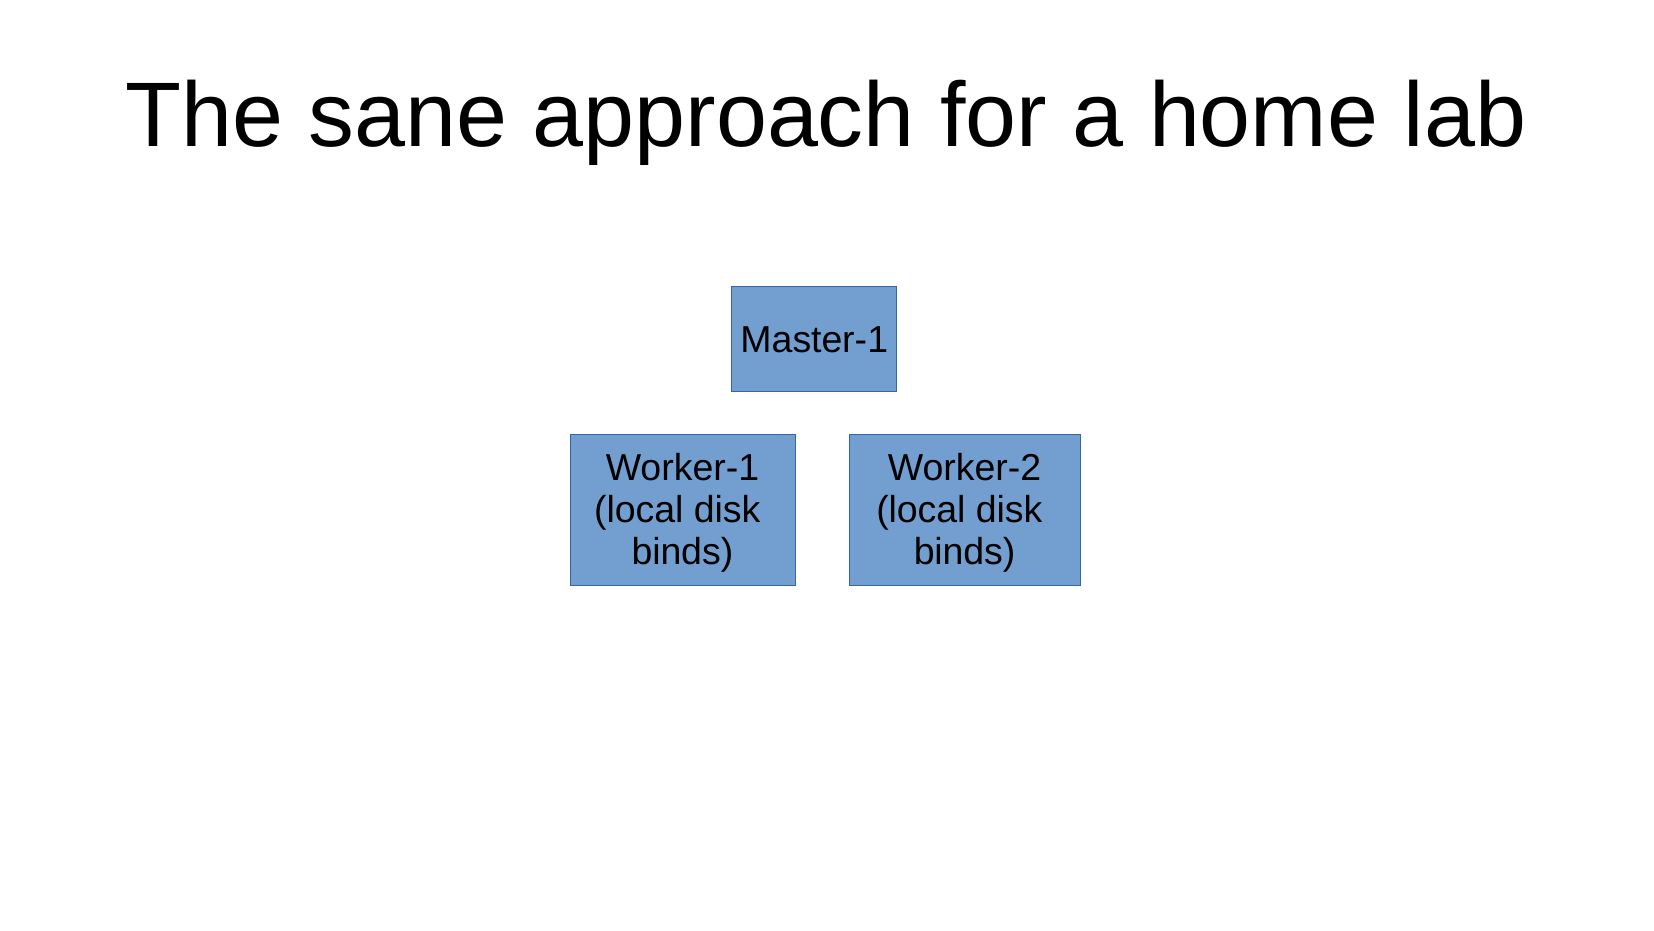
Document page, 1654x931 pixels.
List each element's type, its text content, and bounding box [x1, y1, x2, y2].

text_box Worker-2 (local disk binds) [849, 434, 1081, 586]
text_box Worker-1 (local disk binds) [570, 434, 796, 586]
title The sane approach for a home lab [82, 37, 1571, 193]
text_box Master-1 [731, 286, 897, 392]
